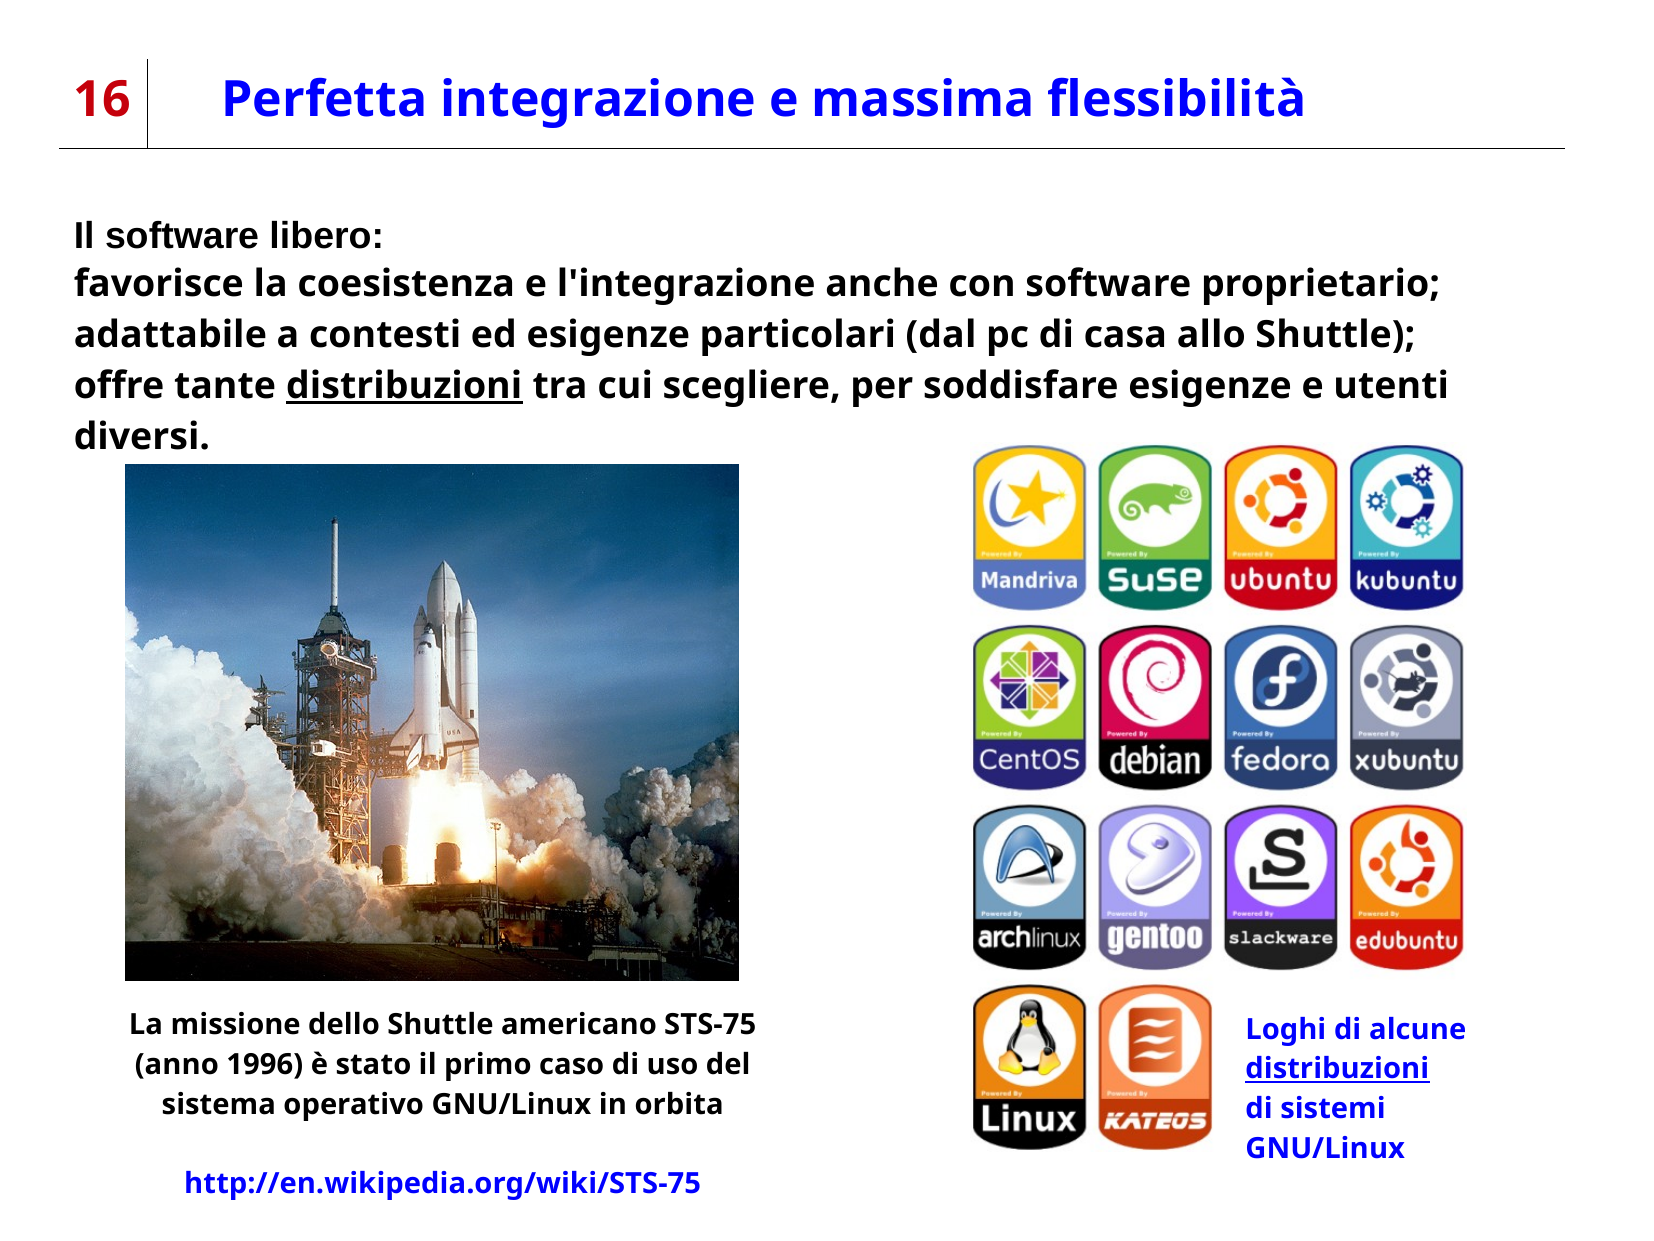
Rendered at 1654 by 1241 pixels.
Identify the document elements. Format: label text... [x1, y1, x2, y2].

picture [970, 442, 1467, 1152]
text_box Loghi di alcune distribuzioni di sistemi GNU/Linux [1230, 1000, 1477, 1152]
text_box Il software libero: favorisce la coesistenza e l'integrazione anche con software proprietario; adattabile a contesti ed esigenze particolari (dal pc di casa allo Shuttle); offre tante distribuzioni tra cui scegliere, per soddisfare esigenze e utenti diversi. [59, 206, 1565, 395]
picture [125, 464, 739, 981]
text_box 16 Perfetta integrazione e massima flessibilità [59, 55, 1565, 129]
text_box La missione dello Shuttle americano STS-75 (anno 1996) è stato il primo caso di uso del sistema operativo GNU/Linux in orbita http://en.wikipedia.org/wiki/STS-75 [88, 996, 798, 1182]
